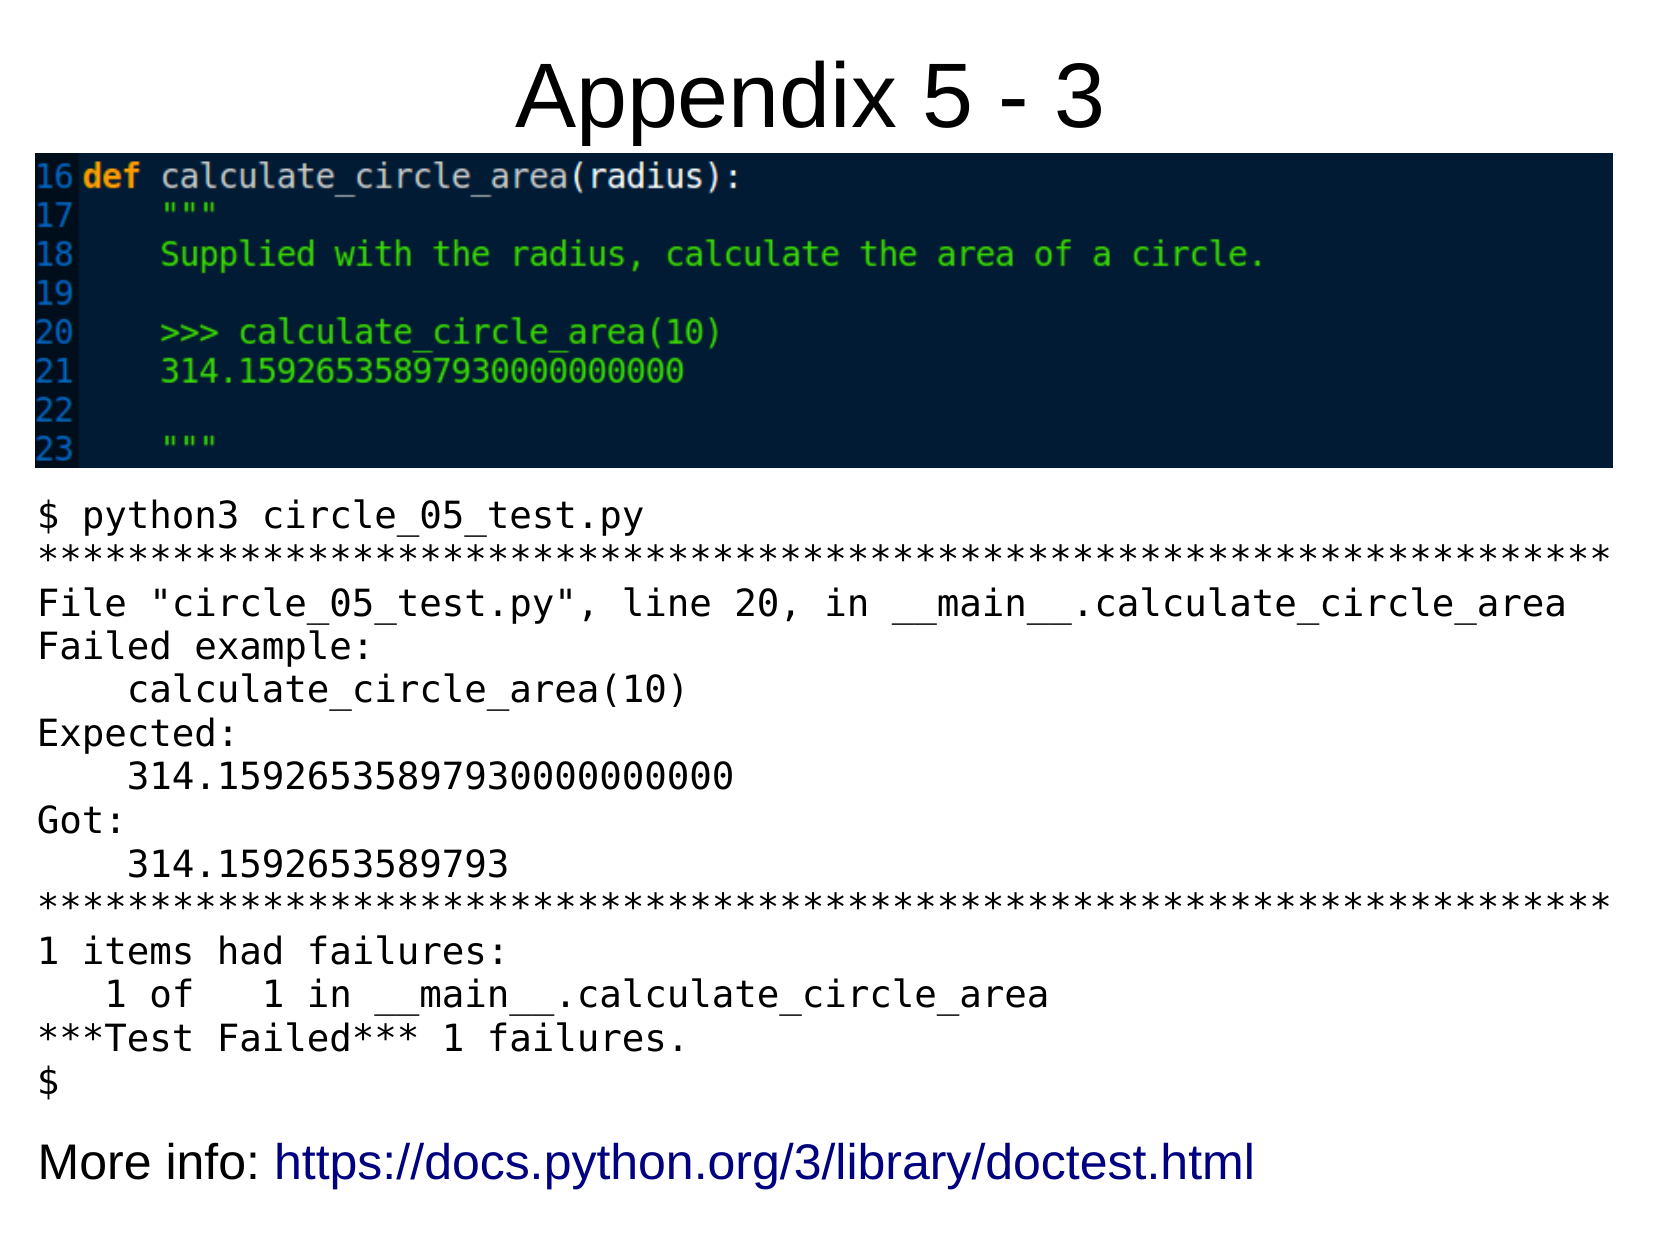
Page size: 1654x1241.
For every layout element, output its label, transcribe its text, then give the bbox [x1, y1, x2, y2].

picture [35, 153, 1613, 468]
title $ python3 circle_05_test.py ********************************************************************** File "circle_05_test.py", line 20, in __main__.calculate_circle_area Failed example: calculate_circle_area(10) Expected: 314.15926535897930000000000 Got: 314.1592653589793 ********************************************************************** 1 items had failures: 1 of 1 in __main__.calculate_circle_area ***Test Failed*** 1 failures. $ [36, 482, 1630, 1116]
title More info: https://docs.python.org/3/library/doctest.html [37, 1121, 1625, 1203]
title Appendix 5 - 3 [66, 31, 1555, 153]
